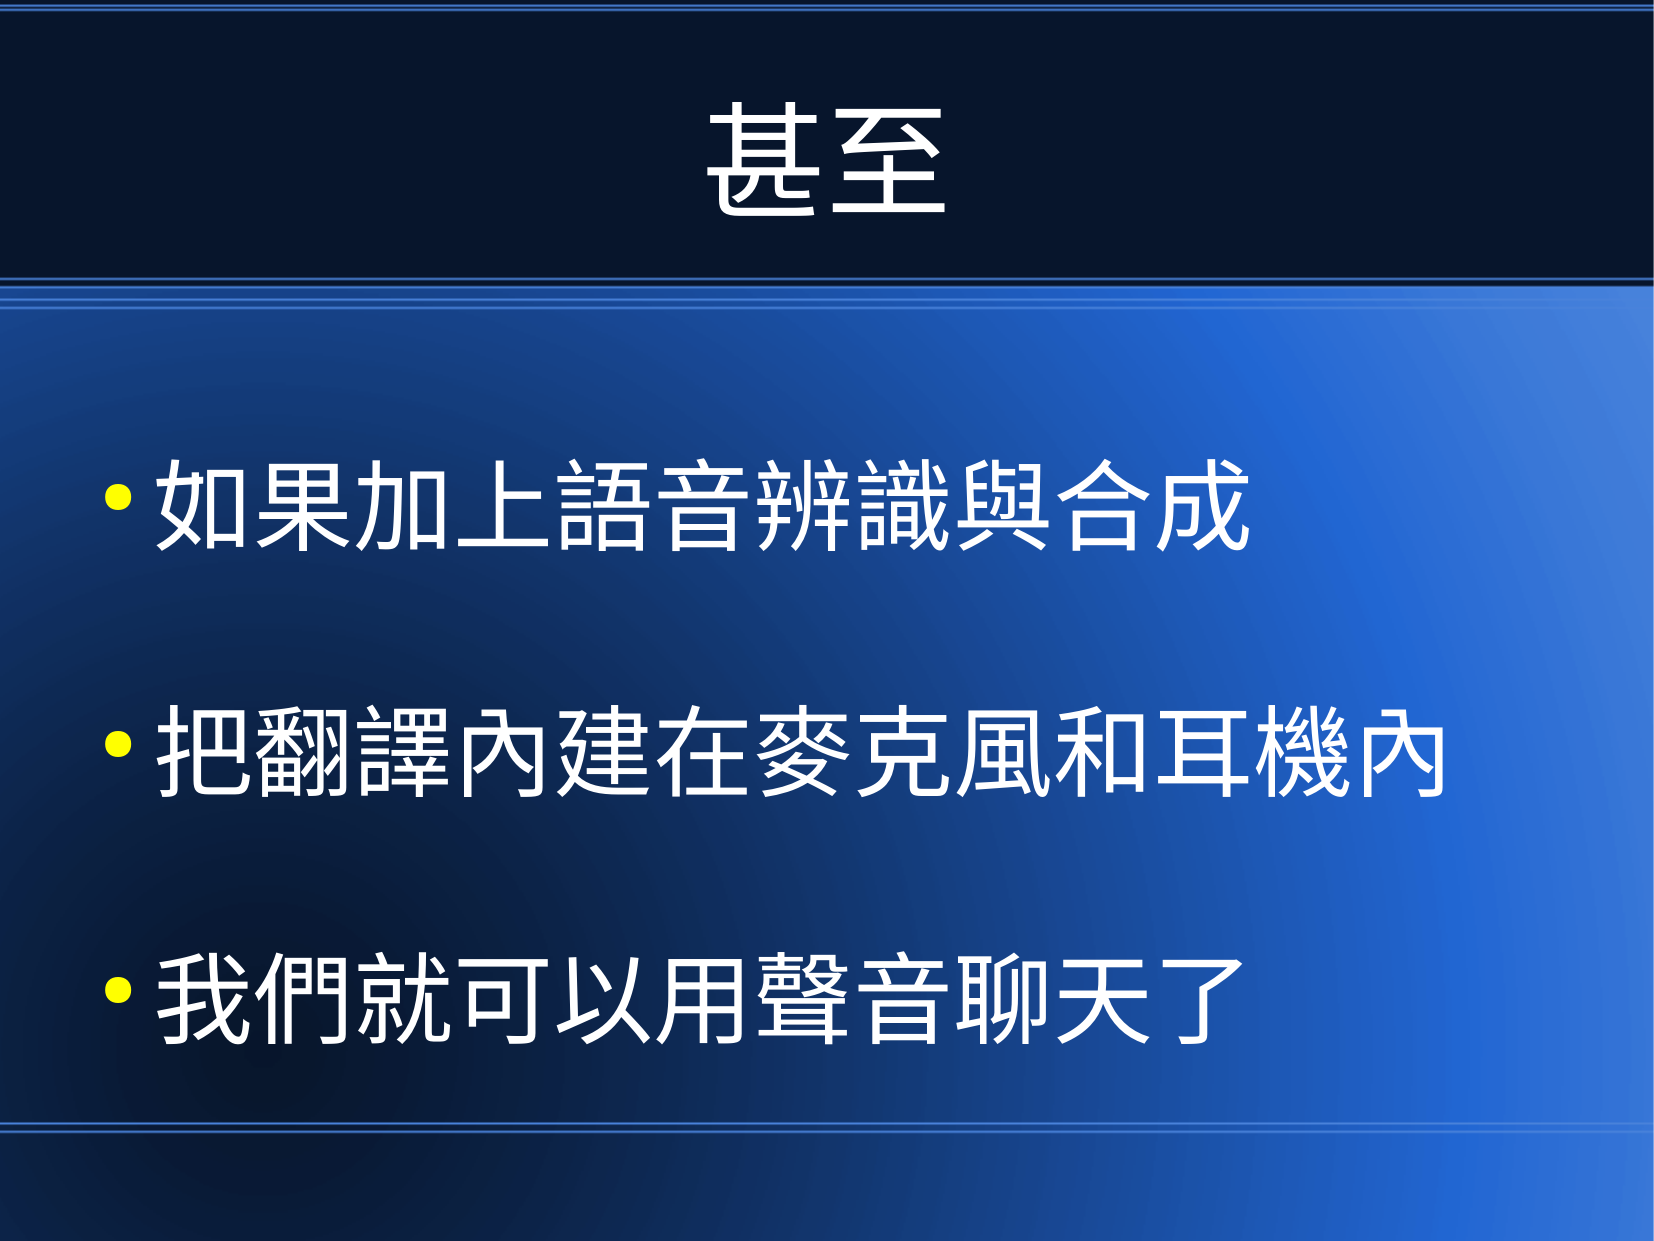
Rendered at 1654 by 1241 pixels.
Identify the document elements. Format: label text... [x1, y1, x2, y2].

title 甚至 [82, 49, 1571, 257]
list 如果加上語音辨識與合成 把翻譯內建在麥克風和耳機內 我們就可以用聲音聊天了 [82, 355, 1571, 1241]
picture [0, 0, 1654, 1241]
